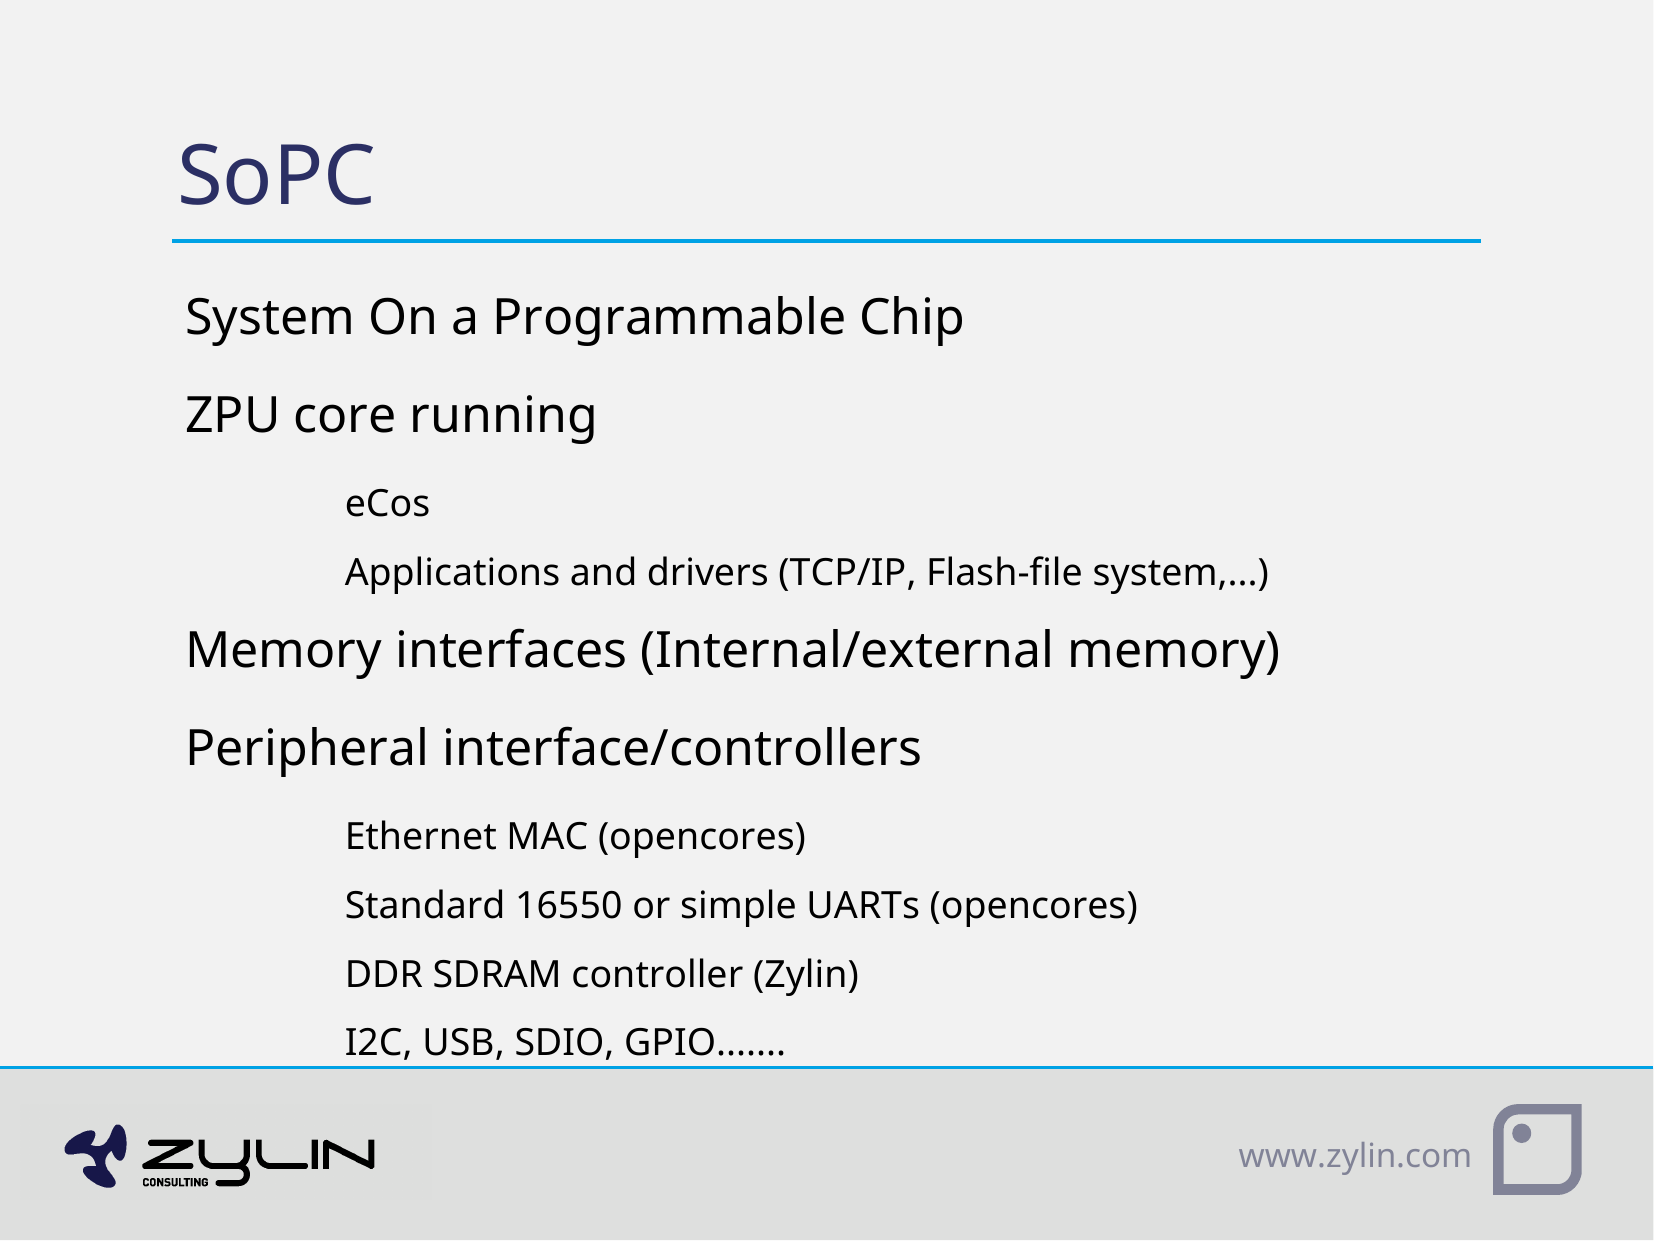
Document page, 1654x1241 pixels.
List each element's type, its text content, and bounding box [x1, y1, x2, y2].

list System On a Programmable Chip ZPU core running eCos Applications and drivers (TCP/IP, Flash-file system,...) Memory interfaces (Internal/external memory) Peripheral interface/controllers Ethernet MAC (opencores) Standard 16550 or simple UARTs (opencores) DDR SDRAM controller (Zylin) I2C, USB, SDIO, GPIO....... [167, 280, 1495, 1037]
picture [20, 1104, 432, 1200]
title SoPC [177, 125, 1493, 220]
